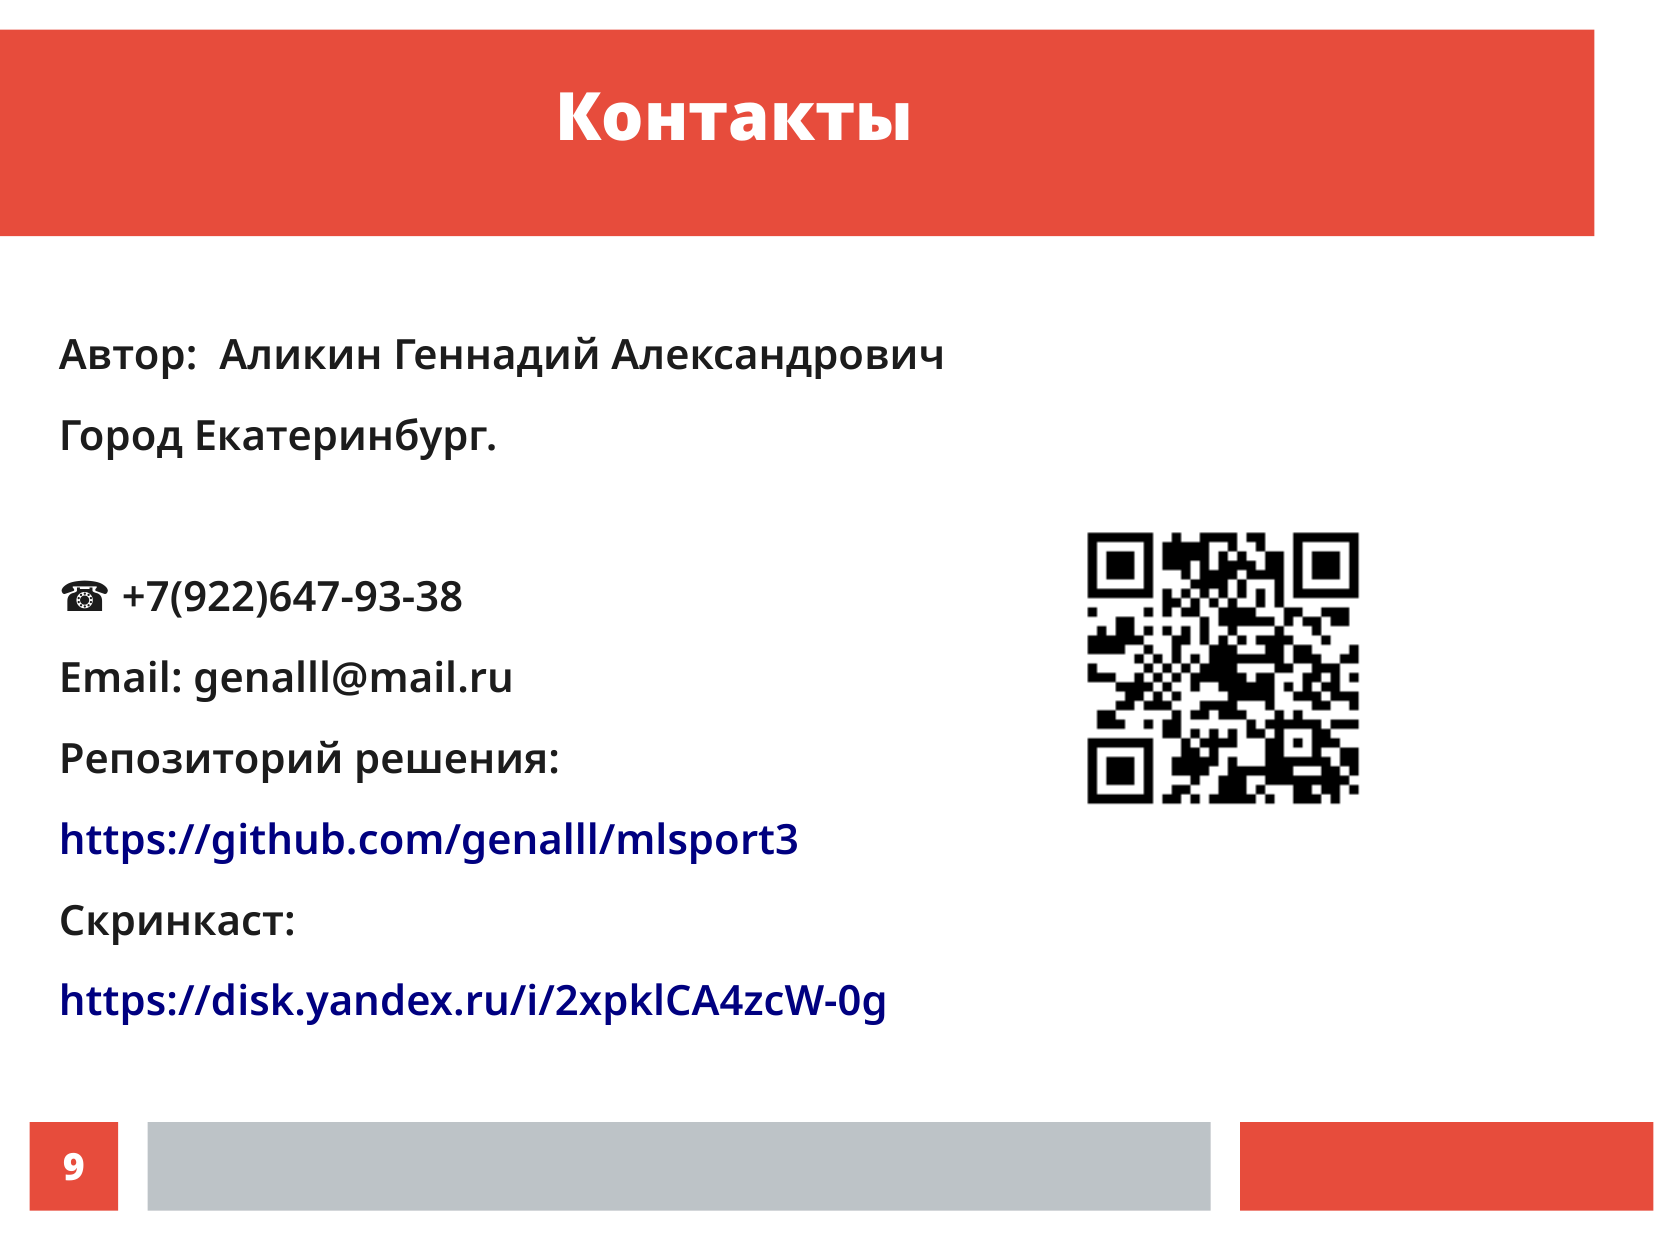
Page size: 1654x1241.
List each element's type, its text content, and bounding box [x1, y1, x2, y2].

list Автор: Аликин Геннадий Александрович Город Екатеринбург. ☎ +7(922)647-93-38 Email: genalll@mail.ru Репозиторий решения: https://github.com/genalll/mlsport3 Скринкаст: https://disk.yandex.ru/i/2xpklCA4zcW-0g [59, 324, 1565, 1093]
picture [1051, 496, 1406, 844]
title Контакты [555, 11, 1654, 160]
